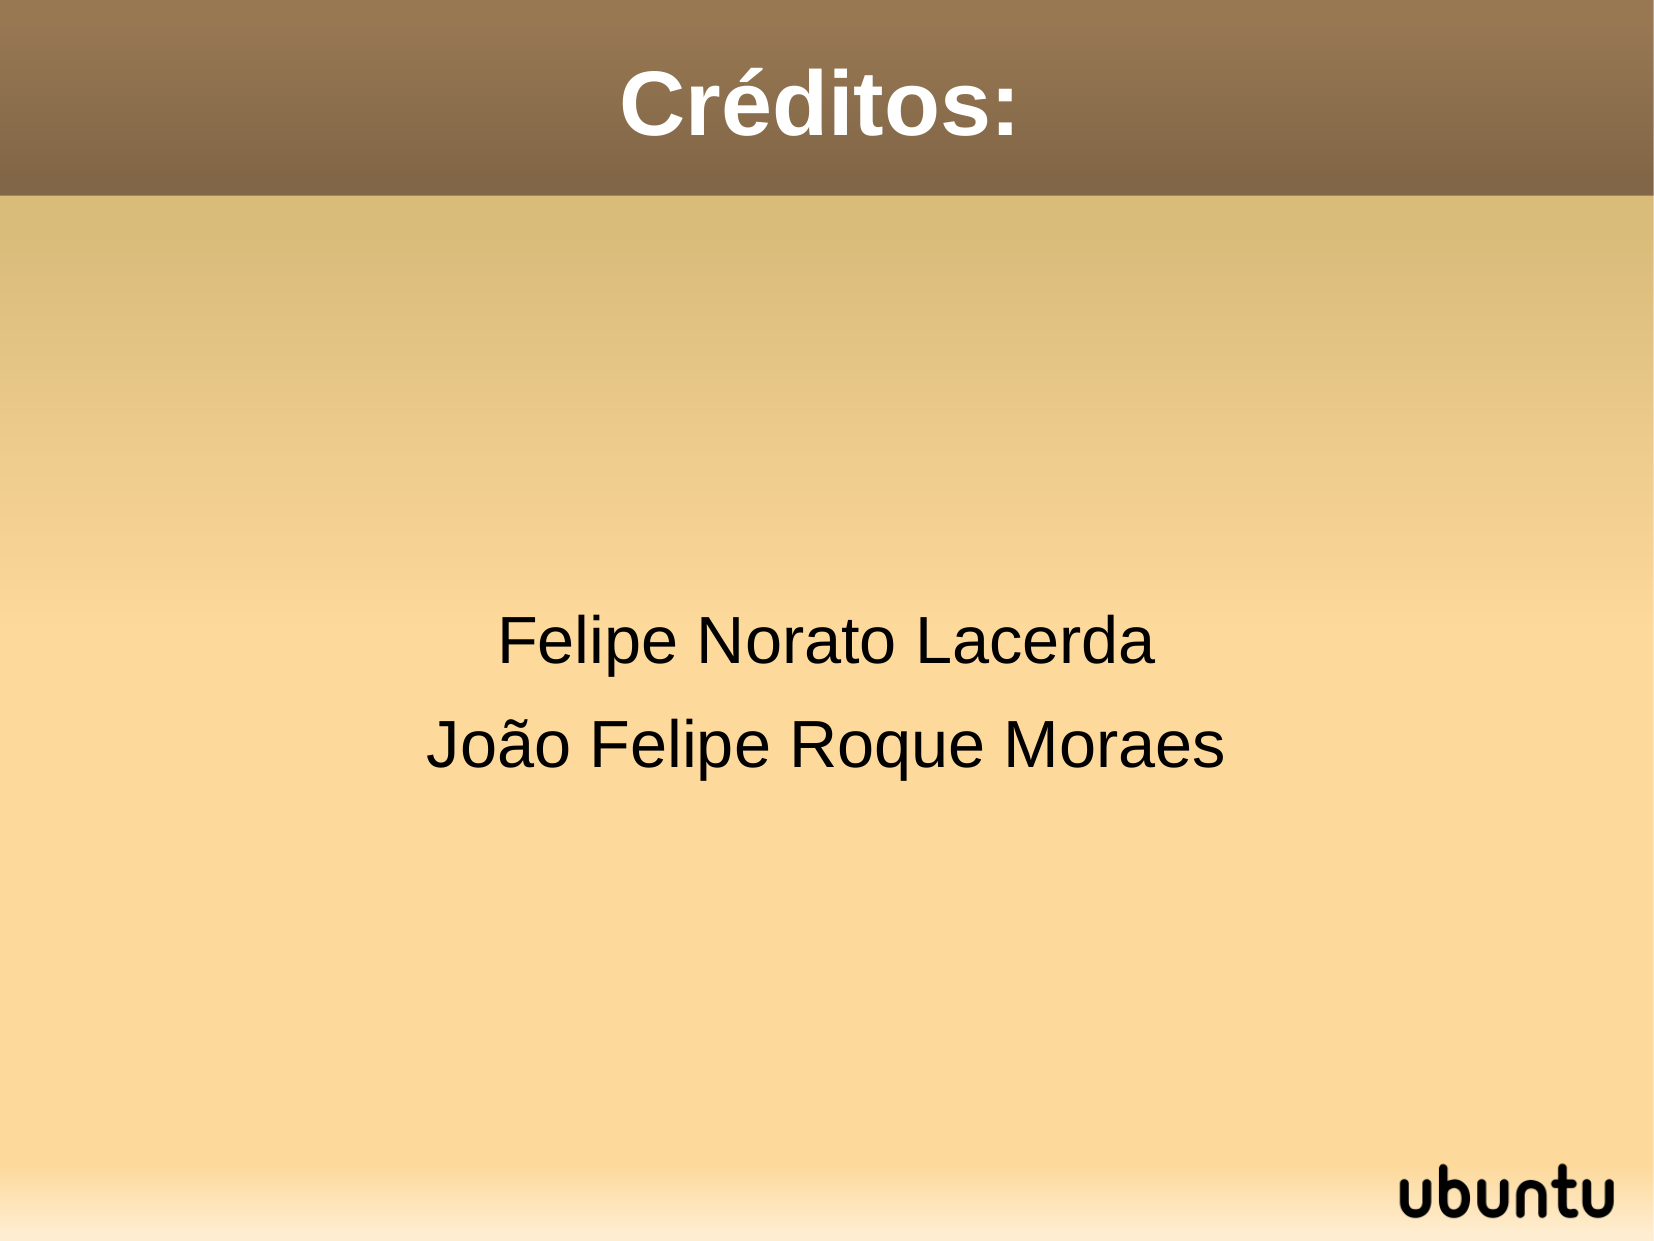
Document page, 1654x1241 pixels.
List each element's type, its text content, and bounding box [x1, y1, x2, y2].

picture [0, 0, 1654, 1241]
title Créditos: [76, 7, 1565, 200]
list Felipe Norato Lacerda João Felipe Roque Moraes [82, 290, 1571, 1094]
